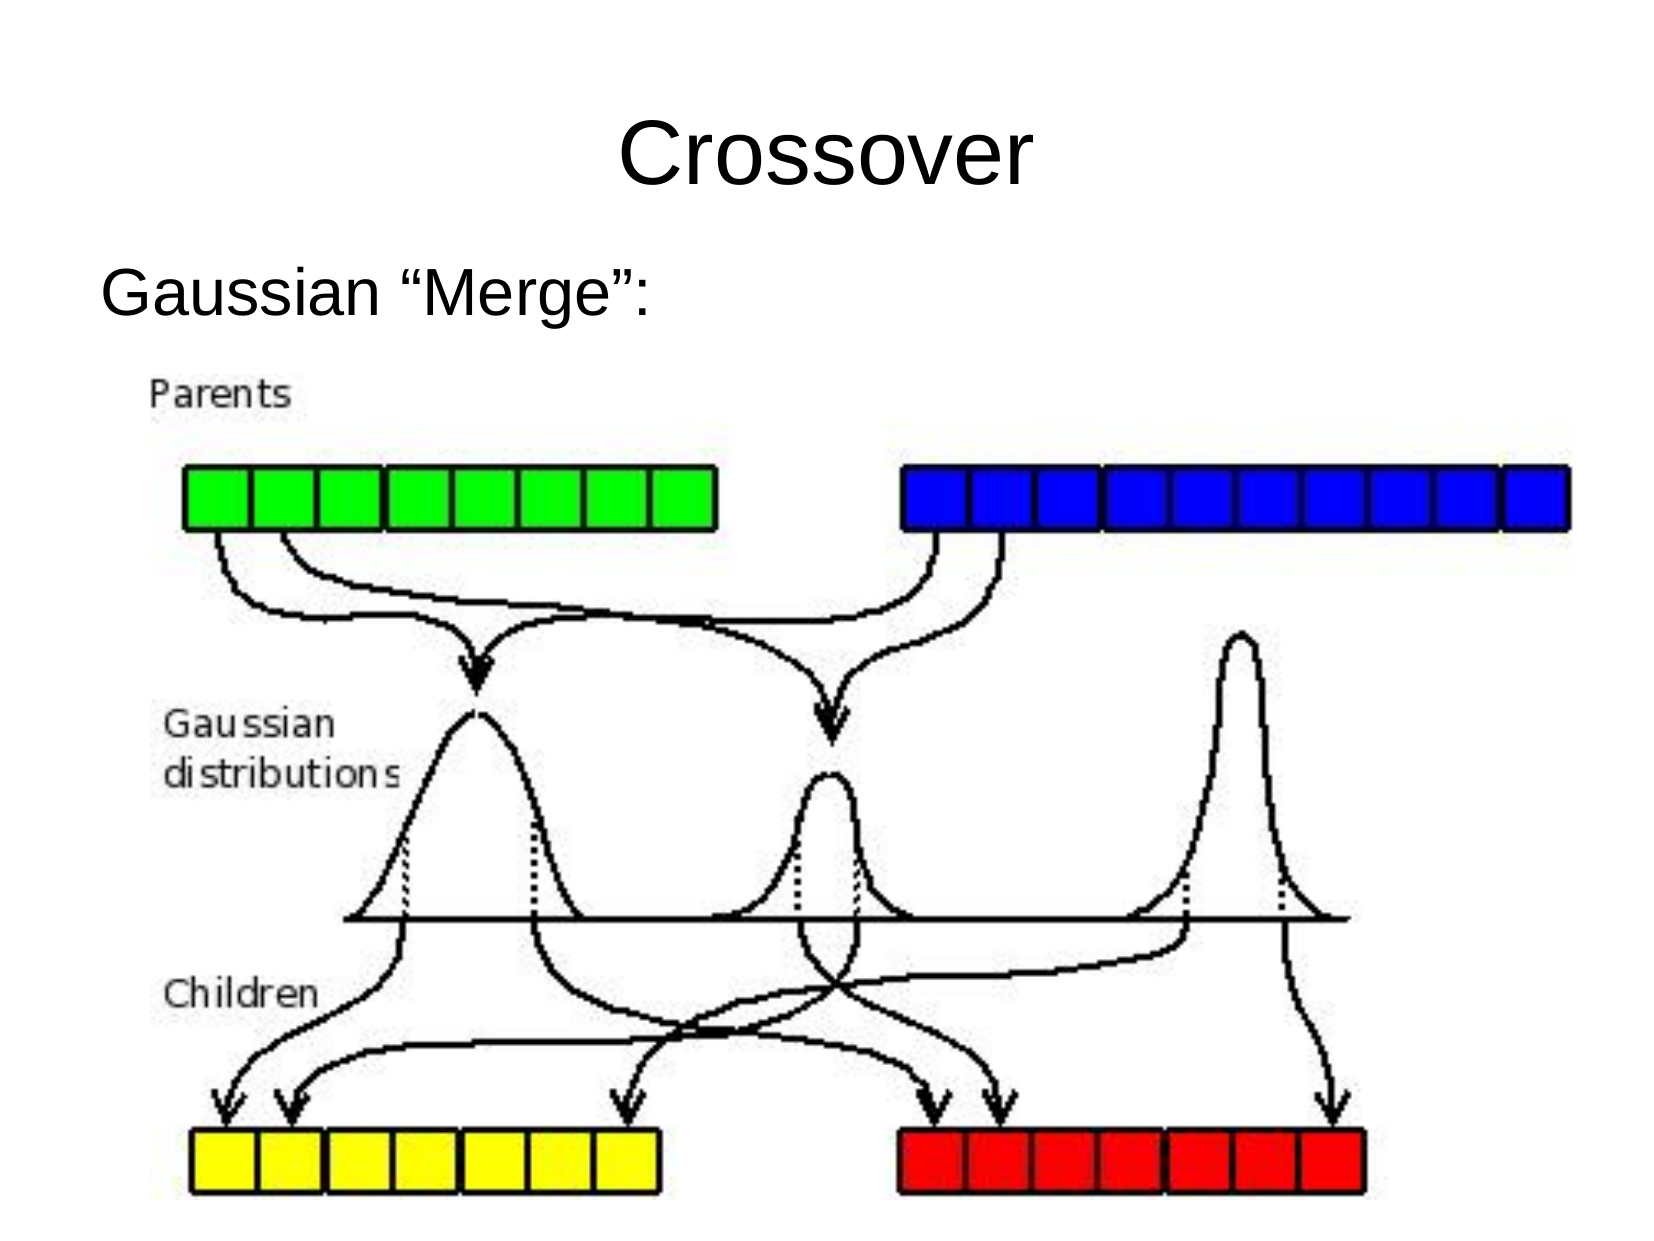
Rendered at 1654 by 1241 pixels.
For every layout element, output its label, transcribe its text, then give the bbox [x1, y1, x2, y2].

picture [150, 374, 1576, 1201]
list Gaussian “Merge”: [82, 254, 1571, 340]
title Crossover [82, 56, 1571, 250]
